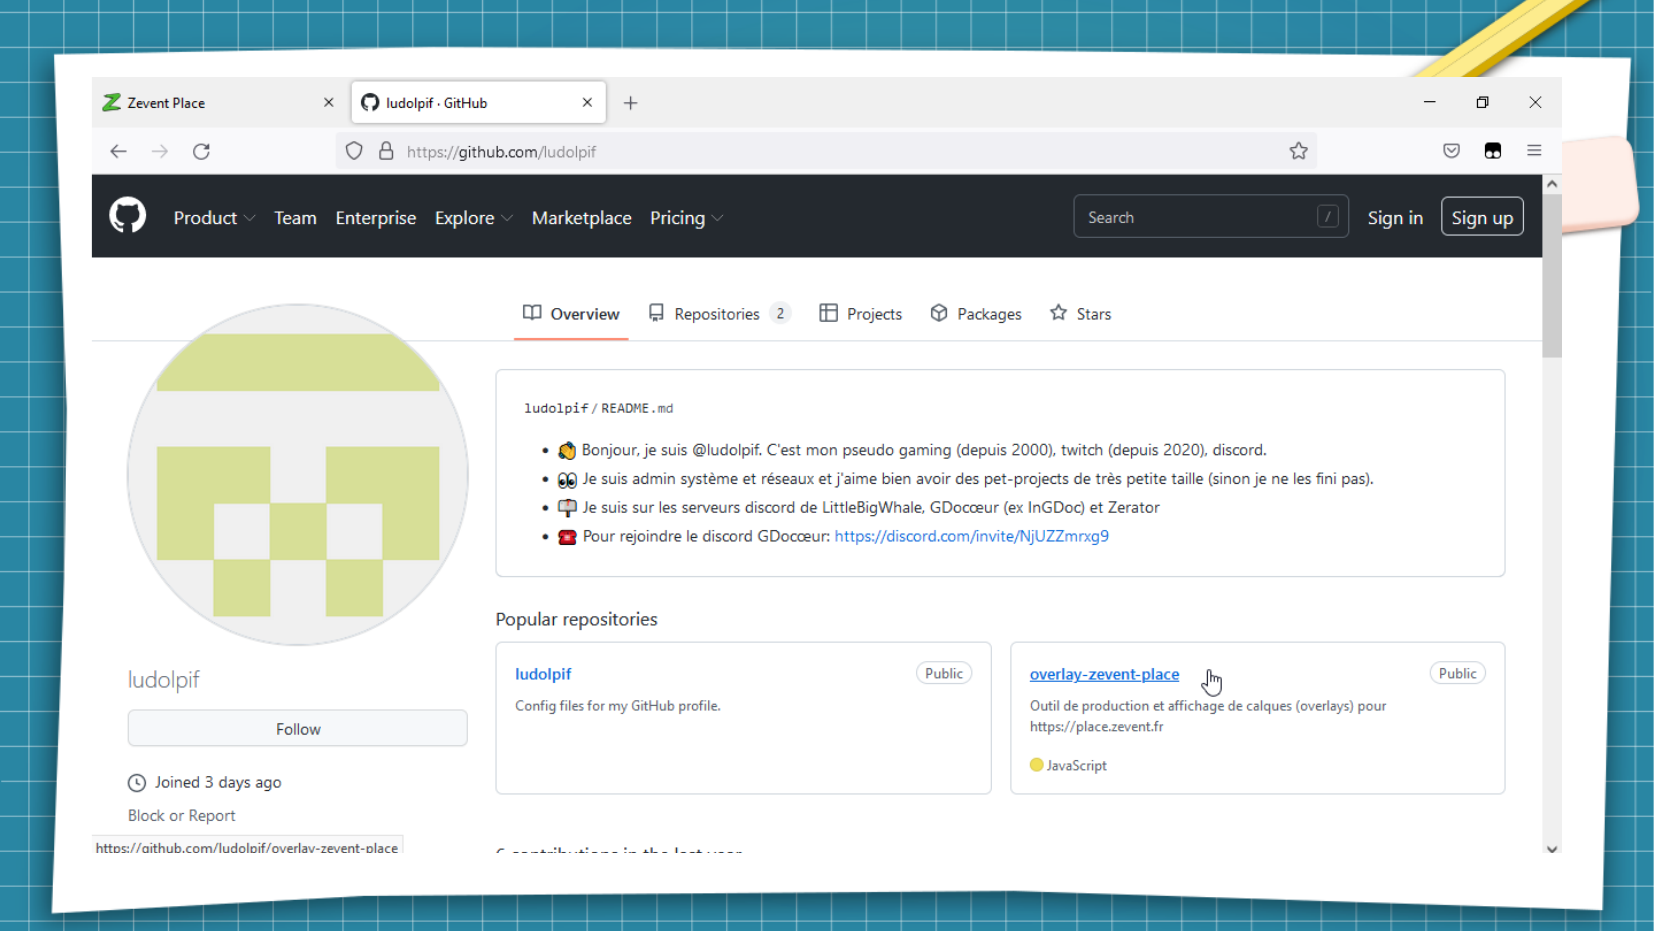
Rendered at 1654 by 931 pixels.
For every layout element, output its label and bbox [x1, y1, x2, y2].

picture [91, 77, 1562, 853]
